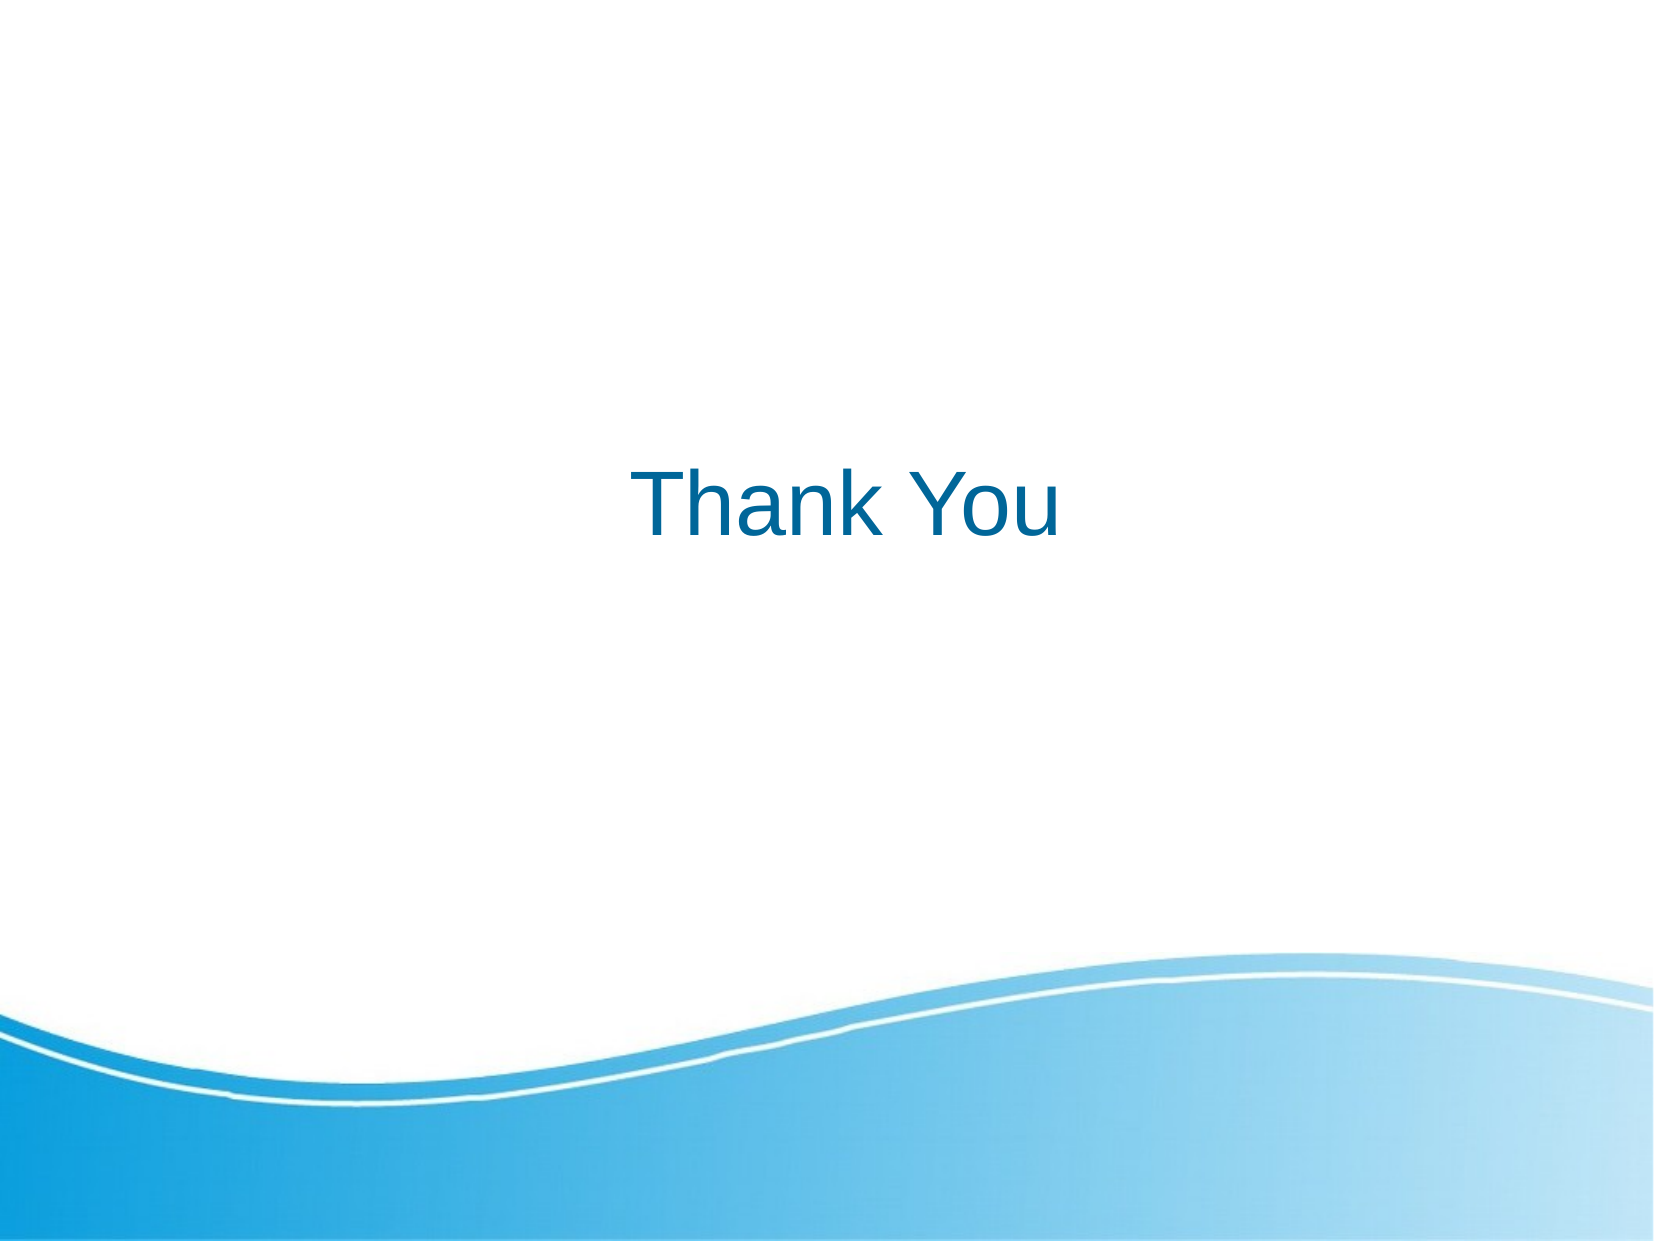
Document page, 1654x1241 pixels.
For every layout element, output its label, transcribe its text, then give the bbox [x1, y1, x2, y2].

title Thank You [0, 212, 1619, 693]
picture [0, 952, 1654, 1241]
